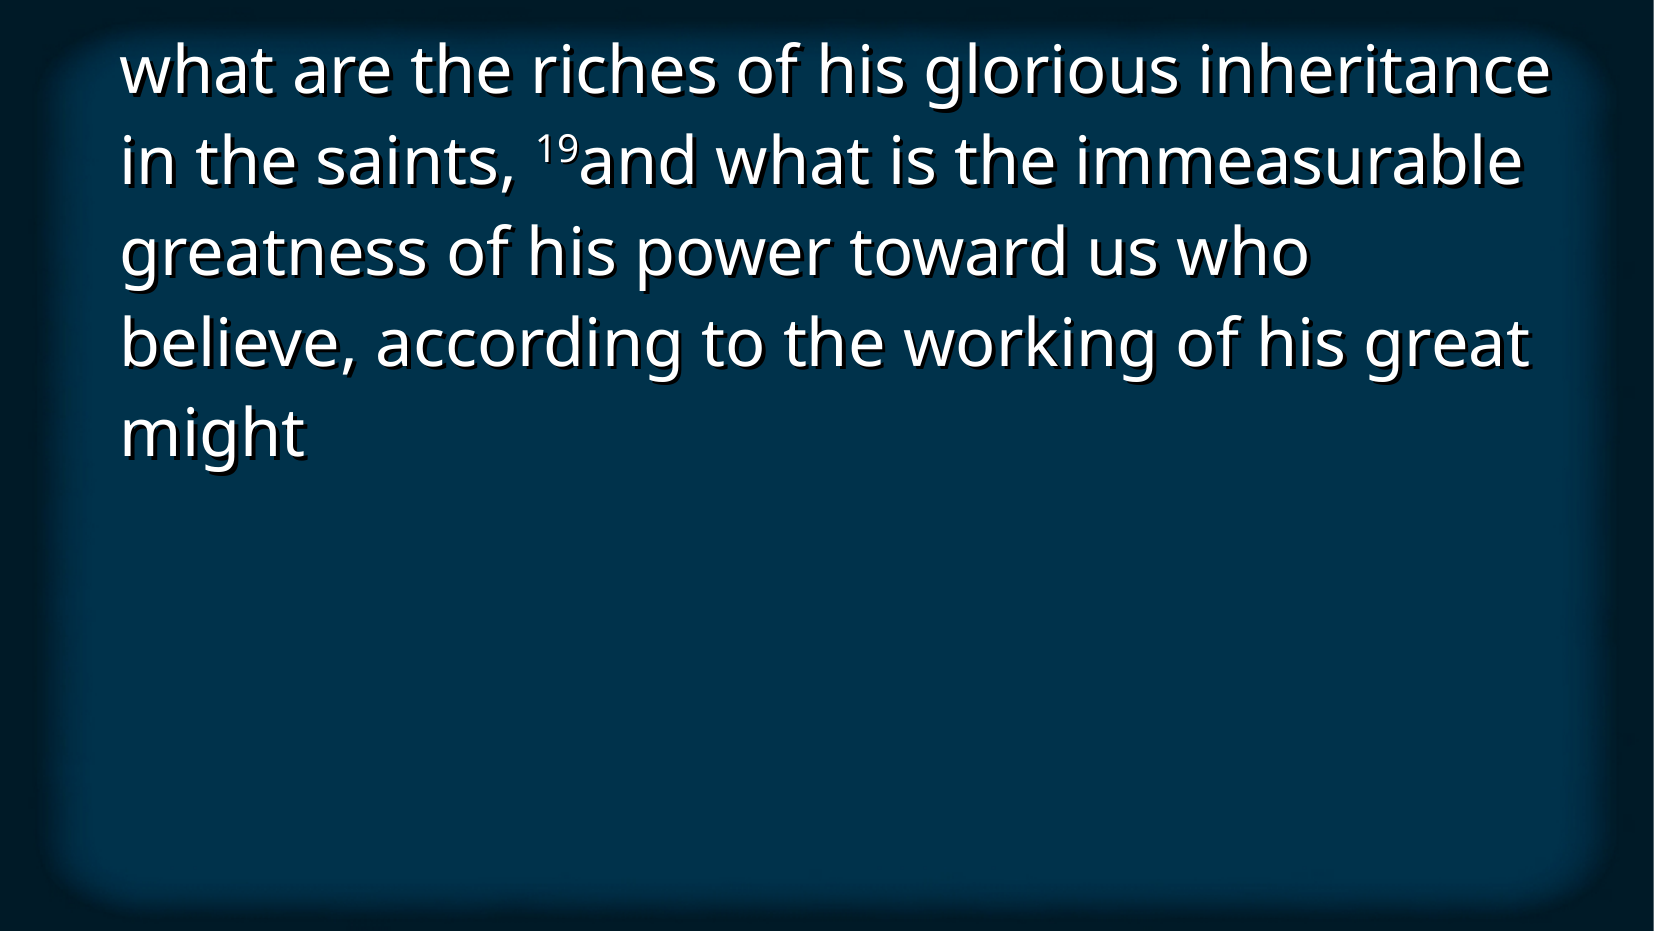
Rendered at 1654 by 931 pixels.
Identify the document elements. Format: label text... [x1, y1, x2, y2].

picture [0, 0, 1654, 931]
text_box what are the riches of his glorious inheritance in the saints, 19and what is the immeasurable greatness of his power toward us who believe, according to the working of his great might [105, 15, 1576, 385]
